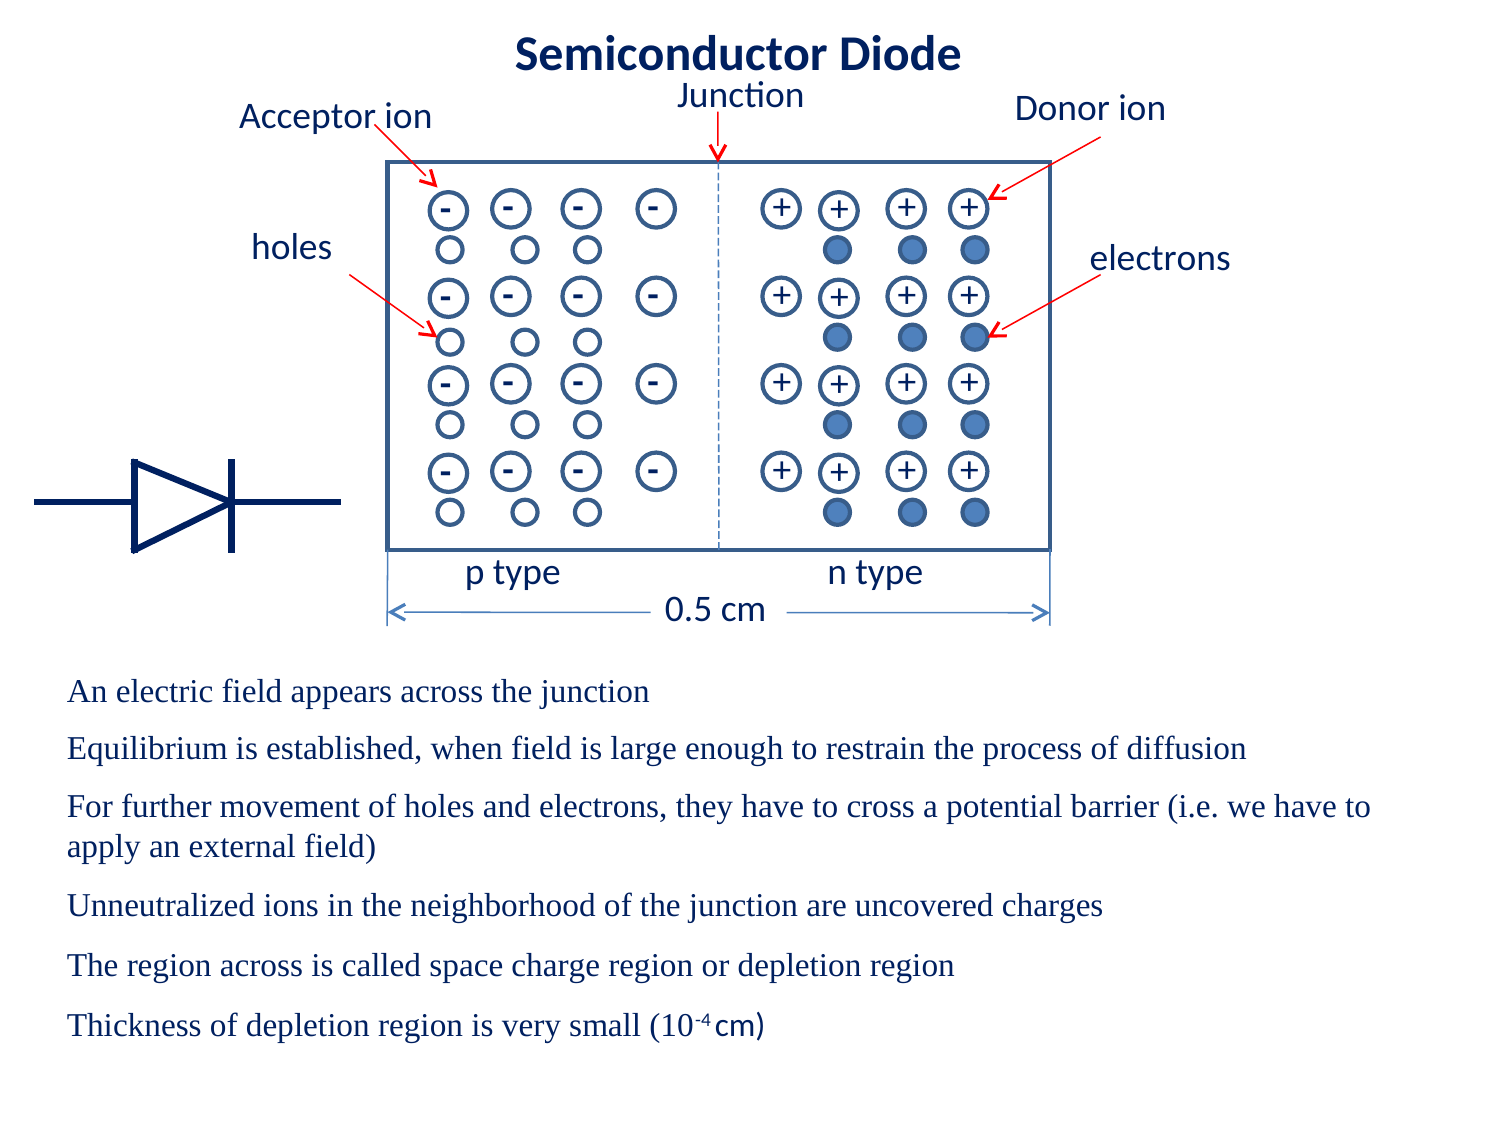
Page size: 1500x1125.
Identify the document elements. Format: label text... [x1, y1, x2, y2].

text_box - [425, 439, 480, 500]
text_box + [945, 262, 1001, 323]
text_box [387, 162, 1051, 550]
text_box + [882, 437, 938, 498]
text_box + [815, 351, 871, 413]
text_box - [632, 349, 688, 411]
text_box + [757, 437, 813, 498]
text_box + [815, 176, 871, 238]
text_box + [945, 174, 1001, 236]
text_box p type [450, 539, 638, 600]
text_box n type [812, 539, 1050, 600]
text_box - [557, 262, 613, 323]
text_box - [557, 349, 613, 411]
text_box + [995, 186, 1001, 196]
text_box + [882, 349, 938, 411]
text_box - [487, 349, 543, 411]
text_box holes [236, 214, 388, 275]
text_box - [632, 437, 688, 498]
text_box + [945, 349, 1001, 411]
text_box electrons [1074, 224, 1335, 286]
text_box - [425, 264, 480, 325]
text_box - [632, 262, 688, 323]
text_box + [757, 349, 813, 411]
text_box + [815, 439, 871, 500]
text_box - [557, 174, 613, 236]
text_box Semiconductor Diode [499, 12, 1170, 88]
text_box + [757, 262, 813, 323]
text_box - [487, 174, 543, 236]
text_box Donor ion [999, 74, 1251, 136]
text_box - [425, 176, 480, 238]
text_box + [757, 174, 813, 236]
text_box - [487, 262, 543, 323]
text_box - [487, 437, 543, 498]
text_box Junction [662, 62, 863, 123]
text_box - [632, 174, 688, 236]
text_box - [557, 437, 613, 498]
text_box An electric field appears across the junction Equilibrium is established, when field is large enough to restrain the process of diffusion For further movement of holes and electrons, they have to cross a potential barrier (i.e. we have to apply an external field) Unneutralized ions in the neighborhood of the junction are uncovered charges The region across is called space charge region or depletion region Thickness of depletion region is very small (10-4 cm) [52, 661, 1465, 1052]
text_box + [815, 264, 871, 325]
text_box + [945, 437, 1001, 498]
text_box Acceptor ion [224, 83, 546, 144]
text_box + [882, 174, 938, 236]
text_box + [882, 262, 938, 323]
text_box - [425, 176, 432, 182]
text_box - [425, 351, 480, 413]
text_box 0.5 cm [649, 576, 815, 638]
